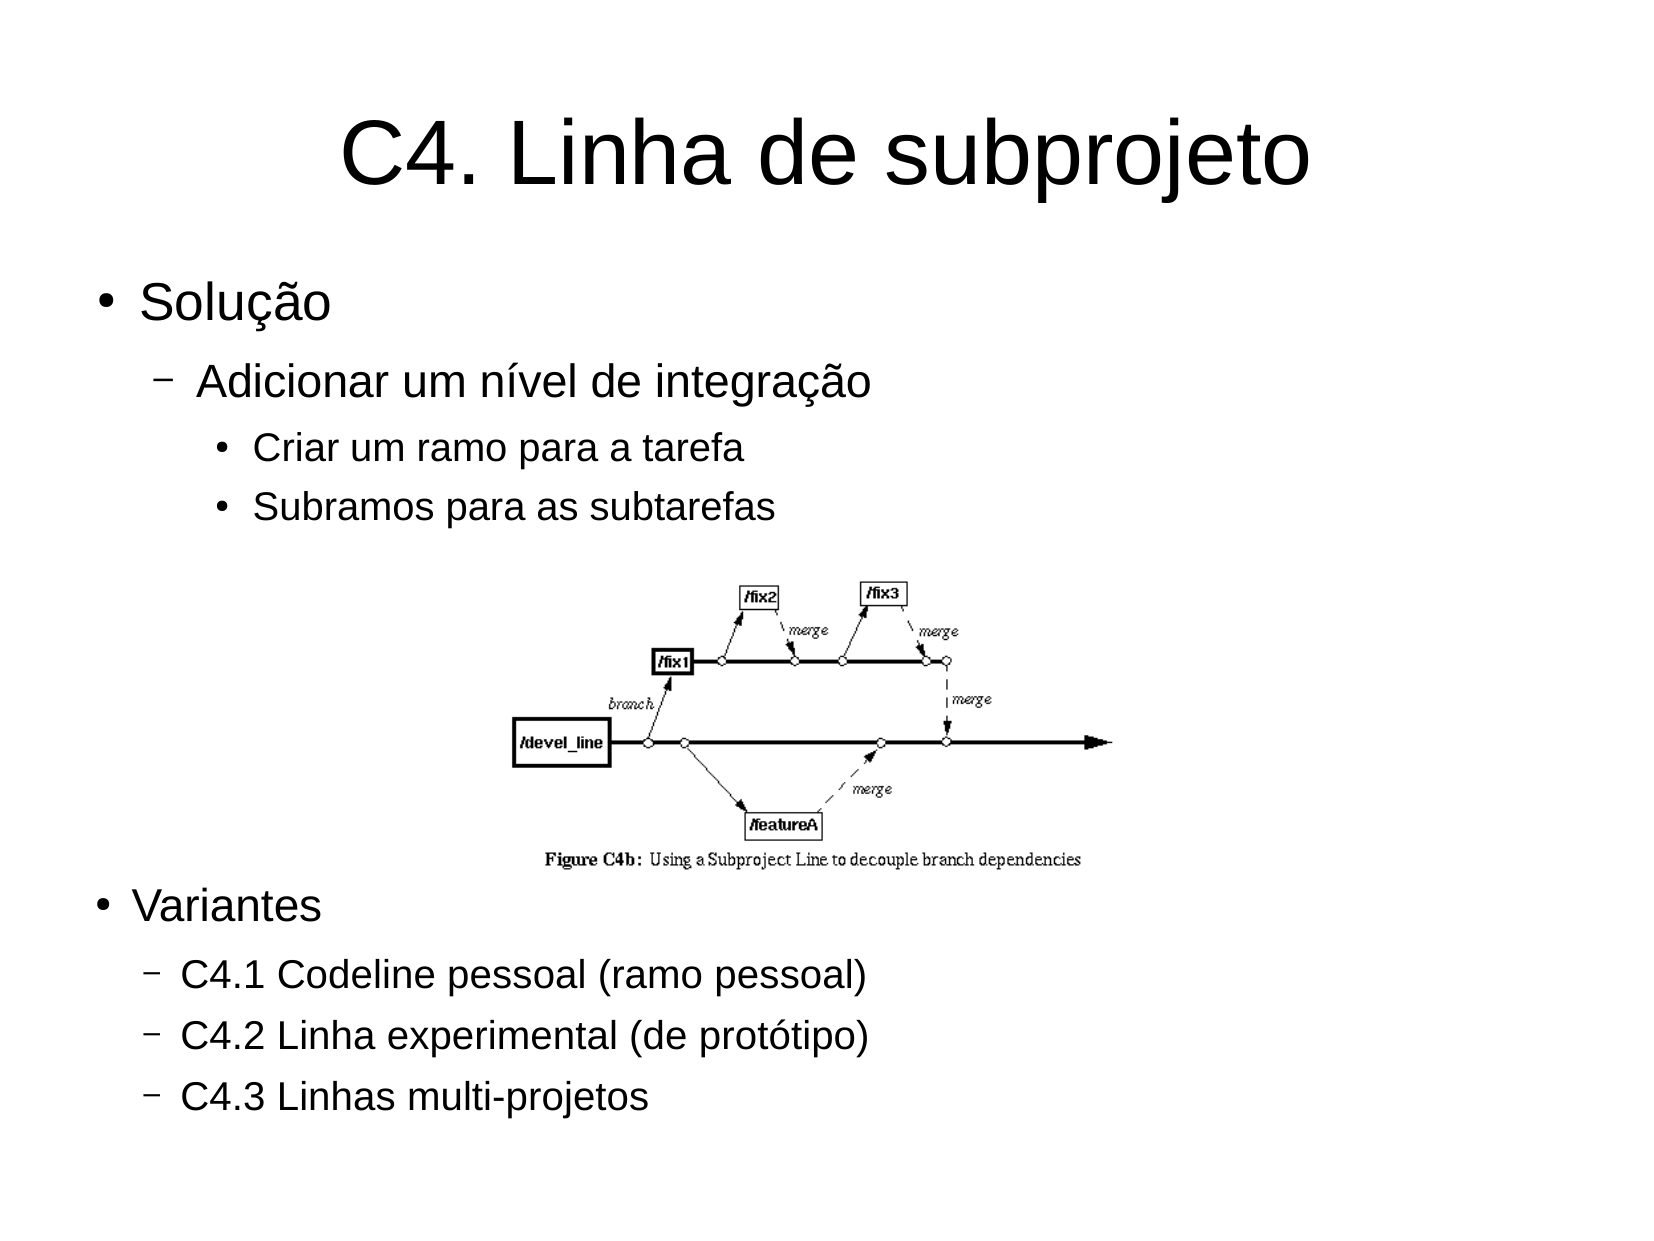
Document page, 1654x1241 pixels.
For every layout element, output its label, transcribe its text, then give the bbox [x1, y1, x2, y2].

picture [499, 566, 1123, 879]
list Variantes C4.1 Codeline pessoal (ramo pessoal) C4.2 Linha experimental (de protótipo) C4.3 Linhas multi-projetos [82, 879, 1430, 1123]
title C4. Linha de subprojeto [82, 49, 1571, 257]
list Solução Adicionar um nível de integração Criar um ramo para a tarefa Subramos para as subtarefas [82, 271, 1453, 532]
